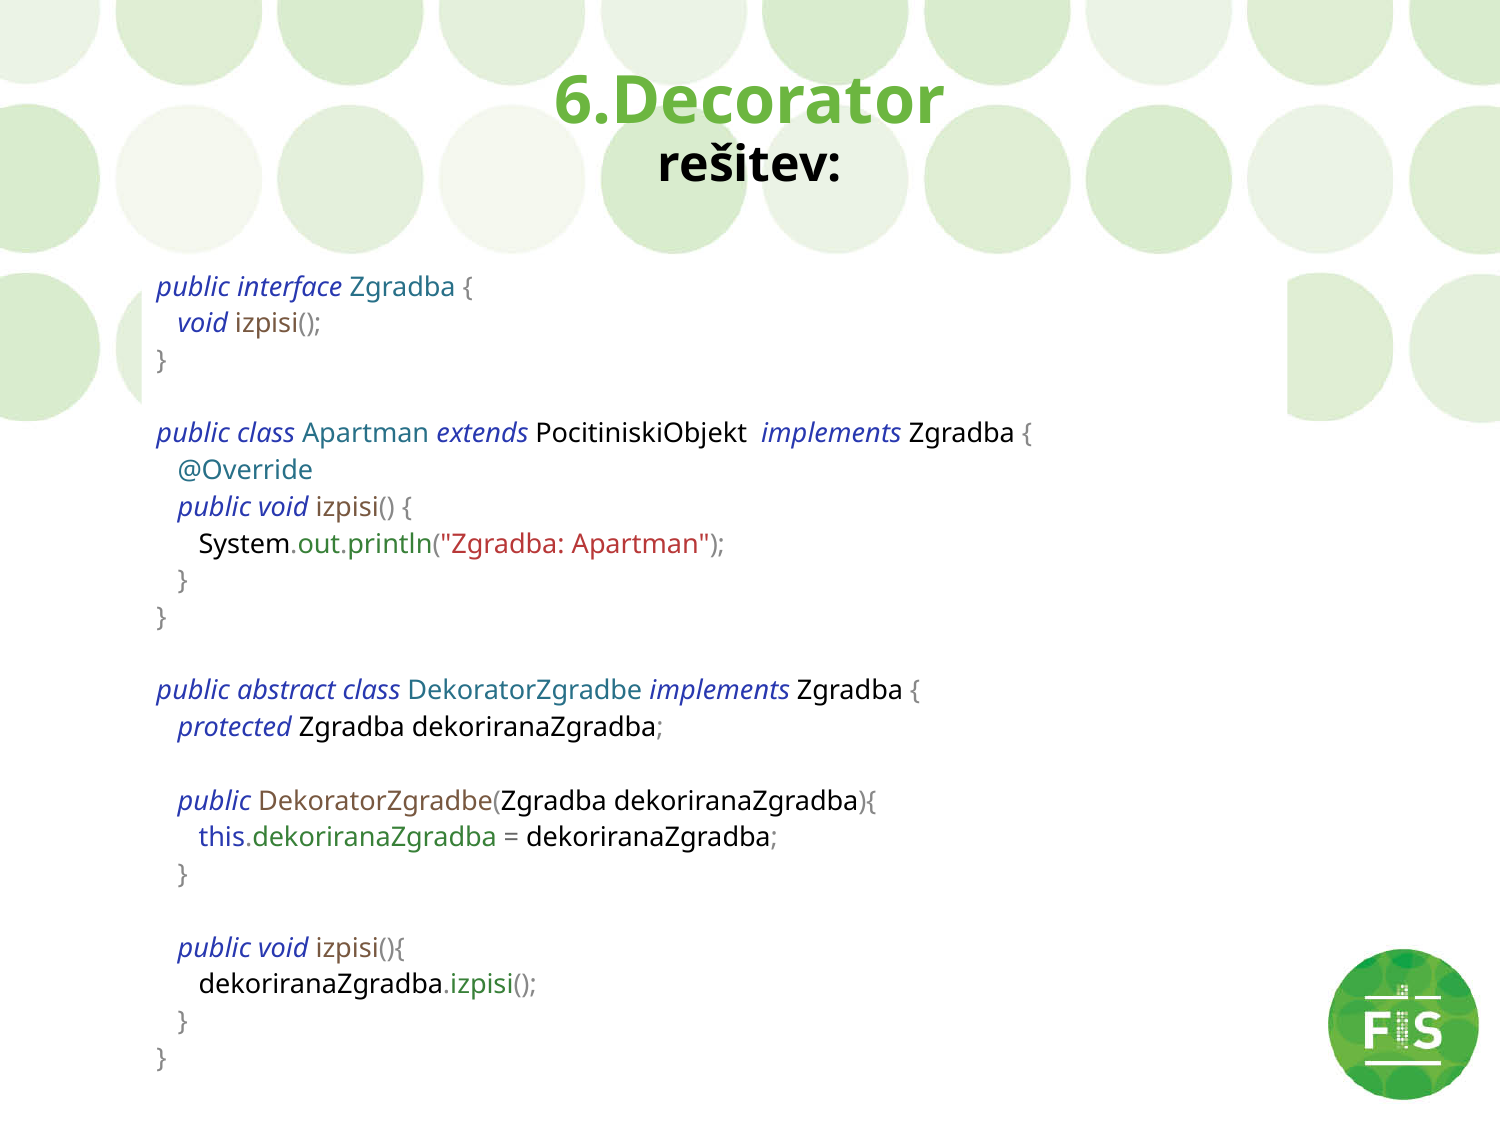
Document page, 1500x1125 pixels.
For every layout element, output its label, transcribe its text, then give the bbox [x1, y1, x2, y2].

title 6.Decorator rešitev: [75, 59, 1425, 233]
picture [0, 0, 1500, 1125]
text_box public interface Zgradba { void izpisi(); } public class Apartman extends PocitiniskiObjekt implements Zgradba { @Override public void izpisi() { System.out.println("Zgradba: Apartman"); } } public abstract class DekoratorZgradbe implements Zgradba { protected Zgradba dekoriranaZgradba; public DekoratorZgradbe(Zgradba dekoriranaZgradba){ this.dekoriranaZgradba = dekoriranaZgradba; } public void izpisi(){ dekoriranaZgradba.izpisi(); } } [141, 259, 1288, 999]
